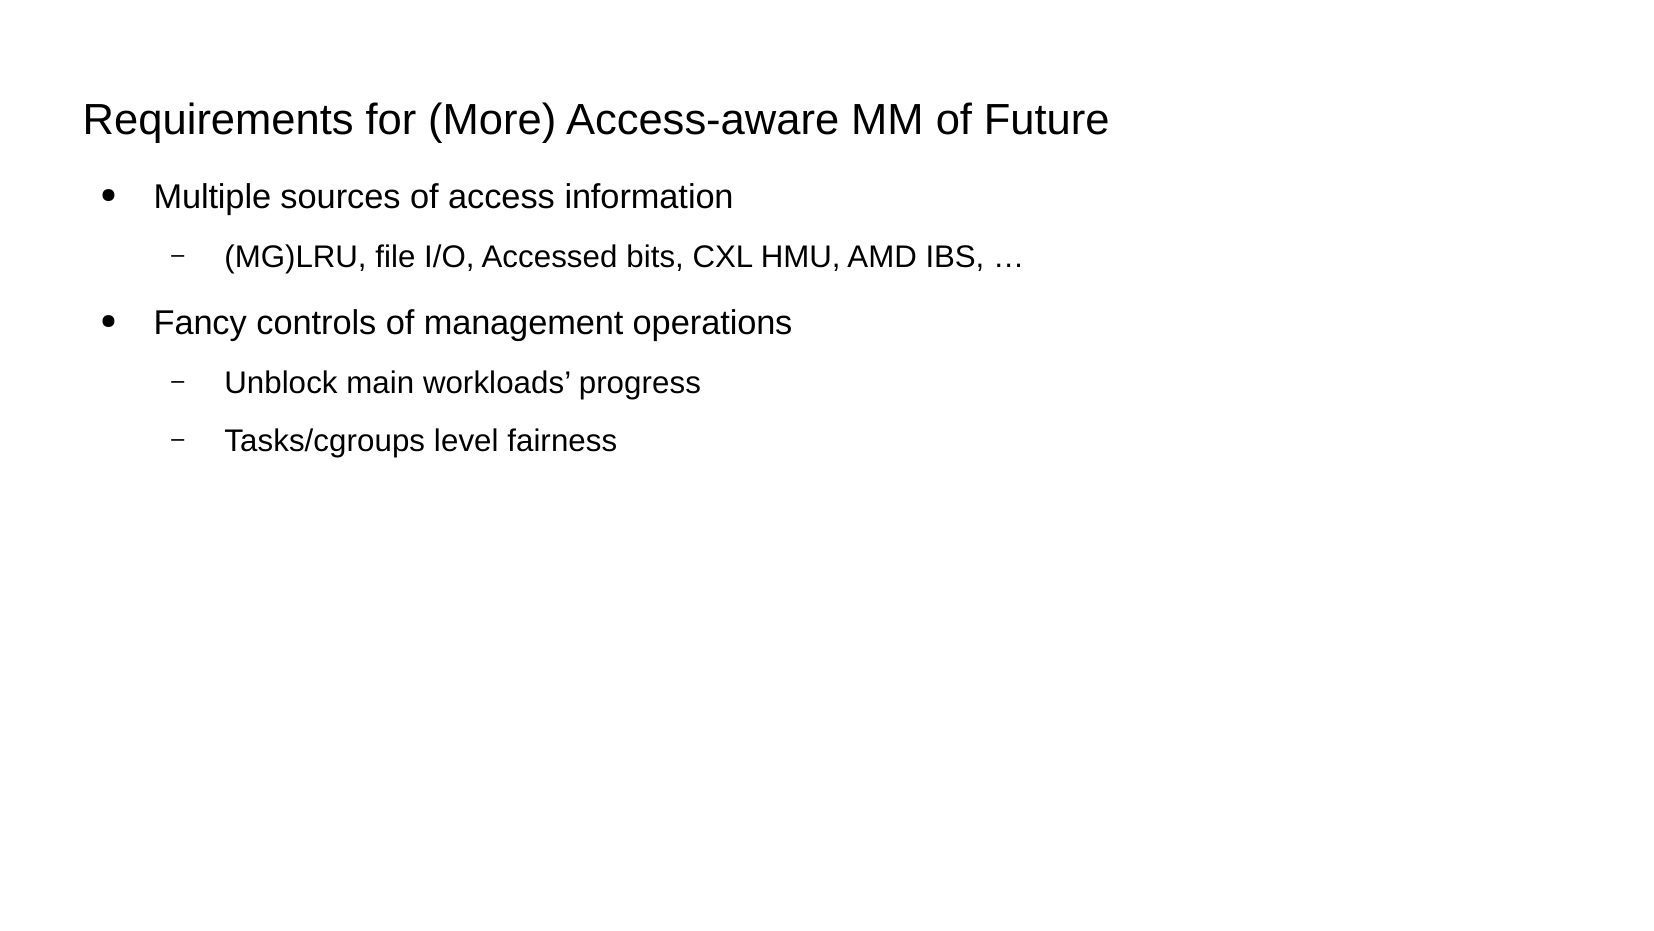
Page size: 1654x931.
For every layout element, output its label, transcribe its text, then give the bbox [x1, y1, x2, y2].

list Multiple sources of access information (MG)LRU, file I/O, Accessed bits, CXL HMU, AMD IBS, … Fancy controls of management operations Unblock main workloads’ progress Tasks/cgroups level fairness [82, 177, 1571, 833]
title Requirements for (More) Access-aware MM of Future [82, 81, 1571, 157]
